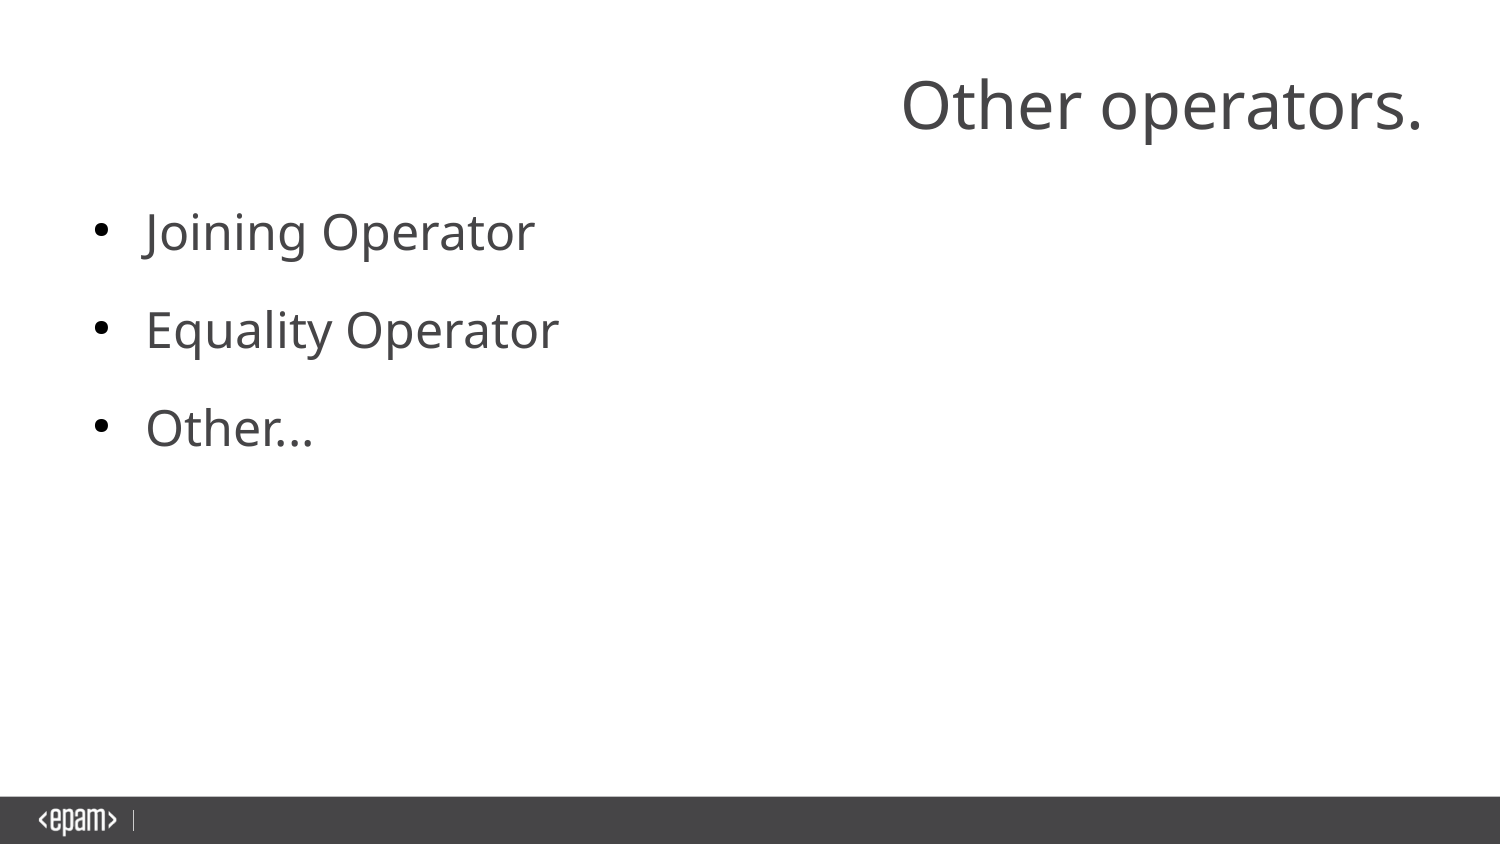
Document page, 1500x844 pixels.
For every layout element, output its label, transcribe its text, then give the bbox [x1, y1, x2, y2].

picture [38, 808, 117, 837]
list Joining Operator Equality Operator Other... [75, 197, 1425, 755]
title Other operators. [75, 33, 1425, 175]
